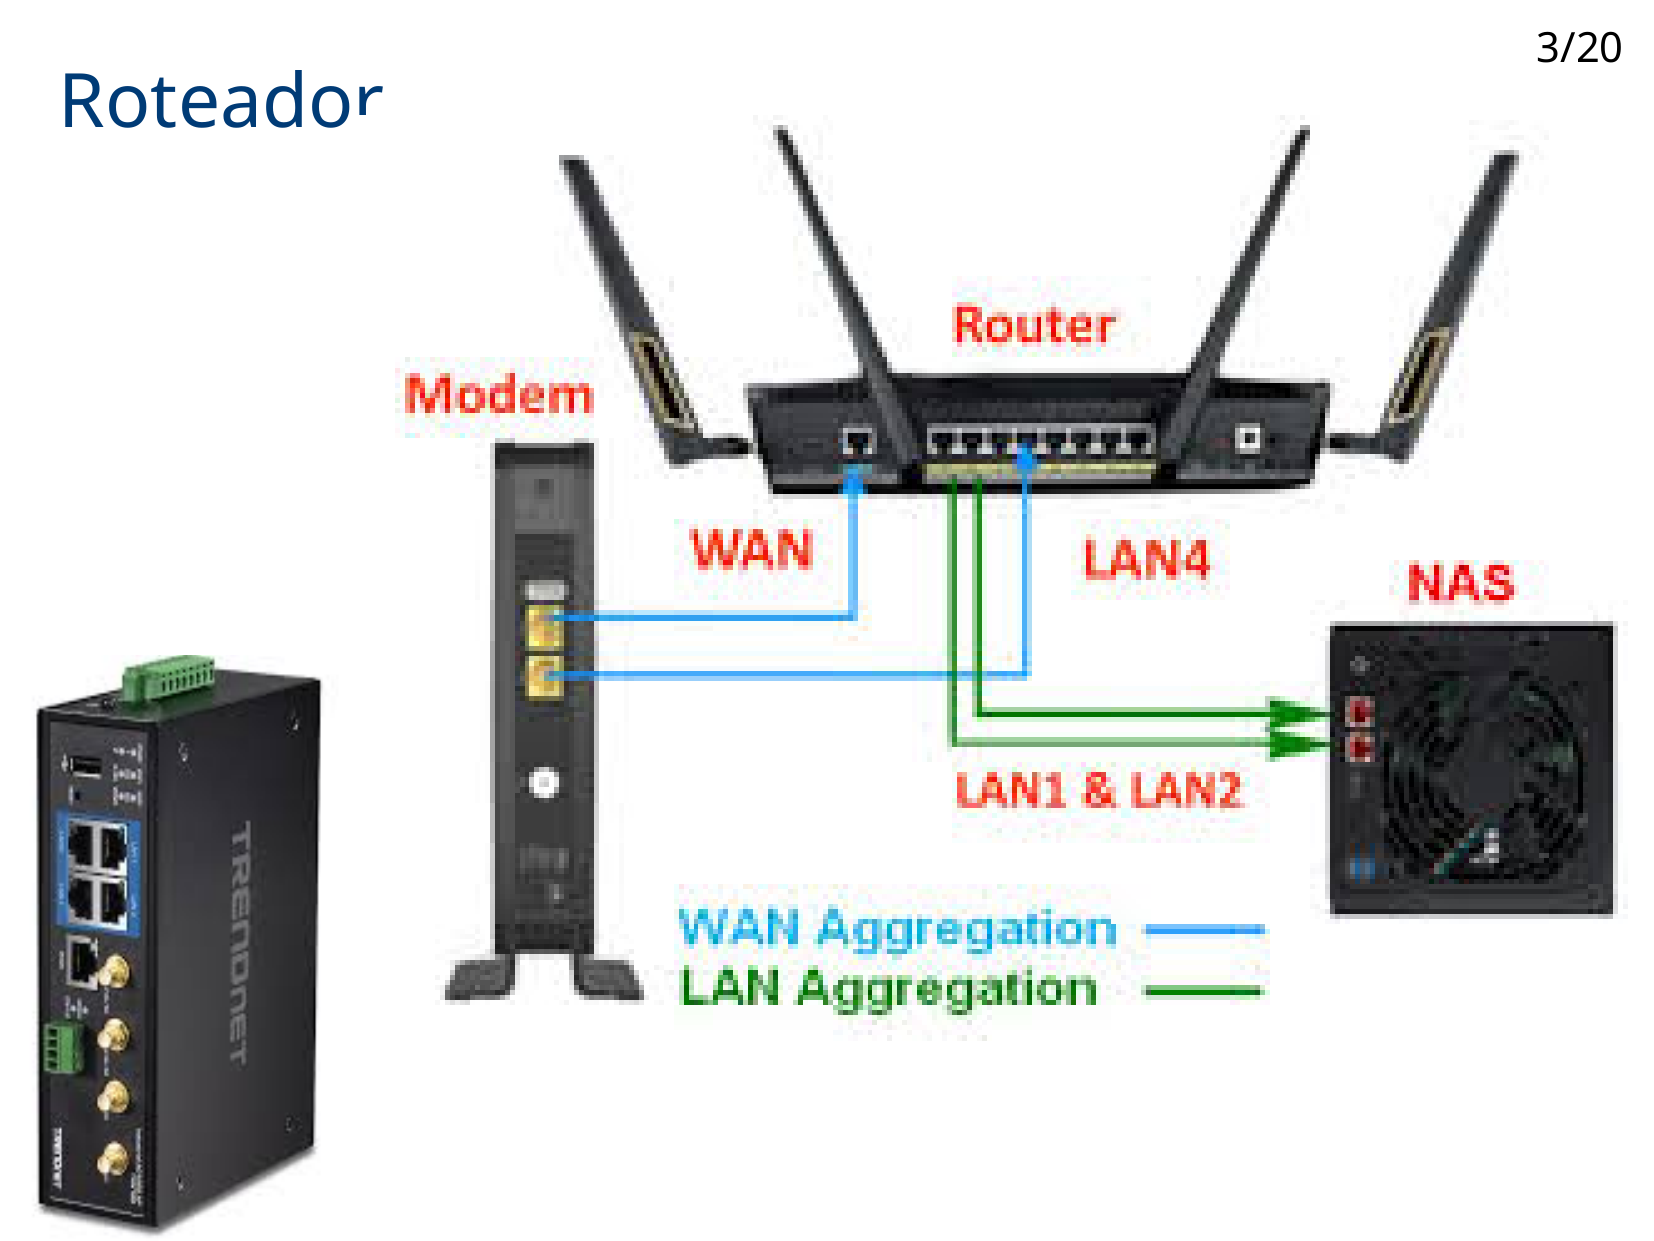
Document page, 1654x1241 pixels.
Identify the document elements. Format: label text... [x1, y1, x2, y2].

picture [0, 115, 1654, 1241]
title Roteador [59, 47, 1625, 166]
